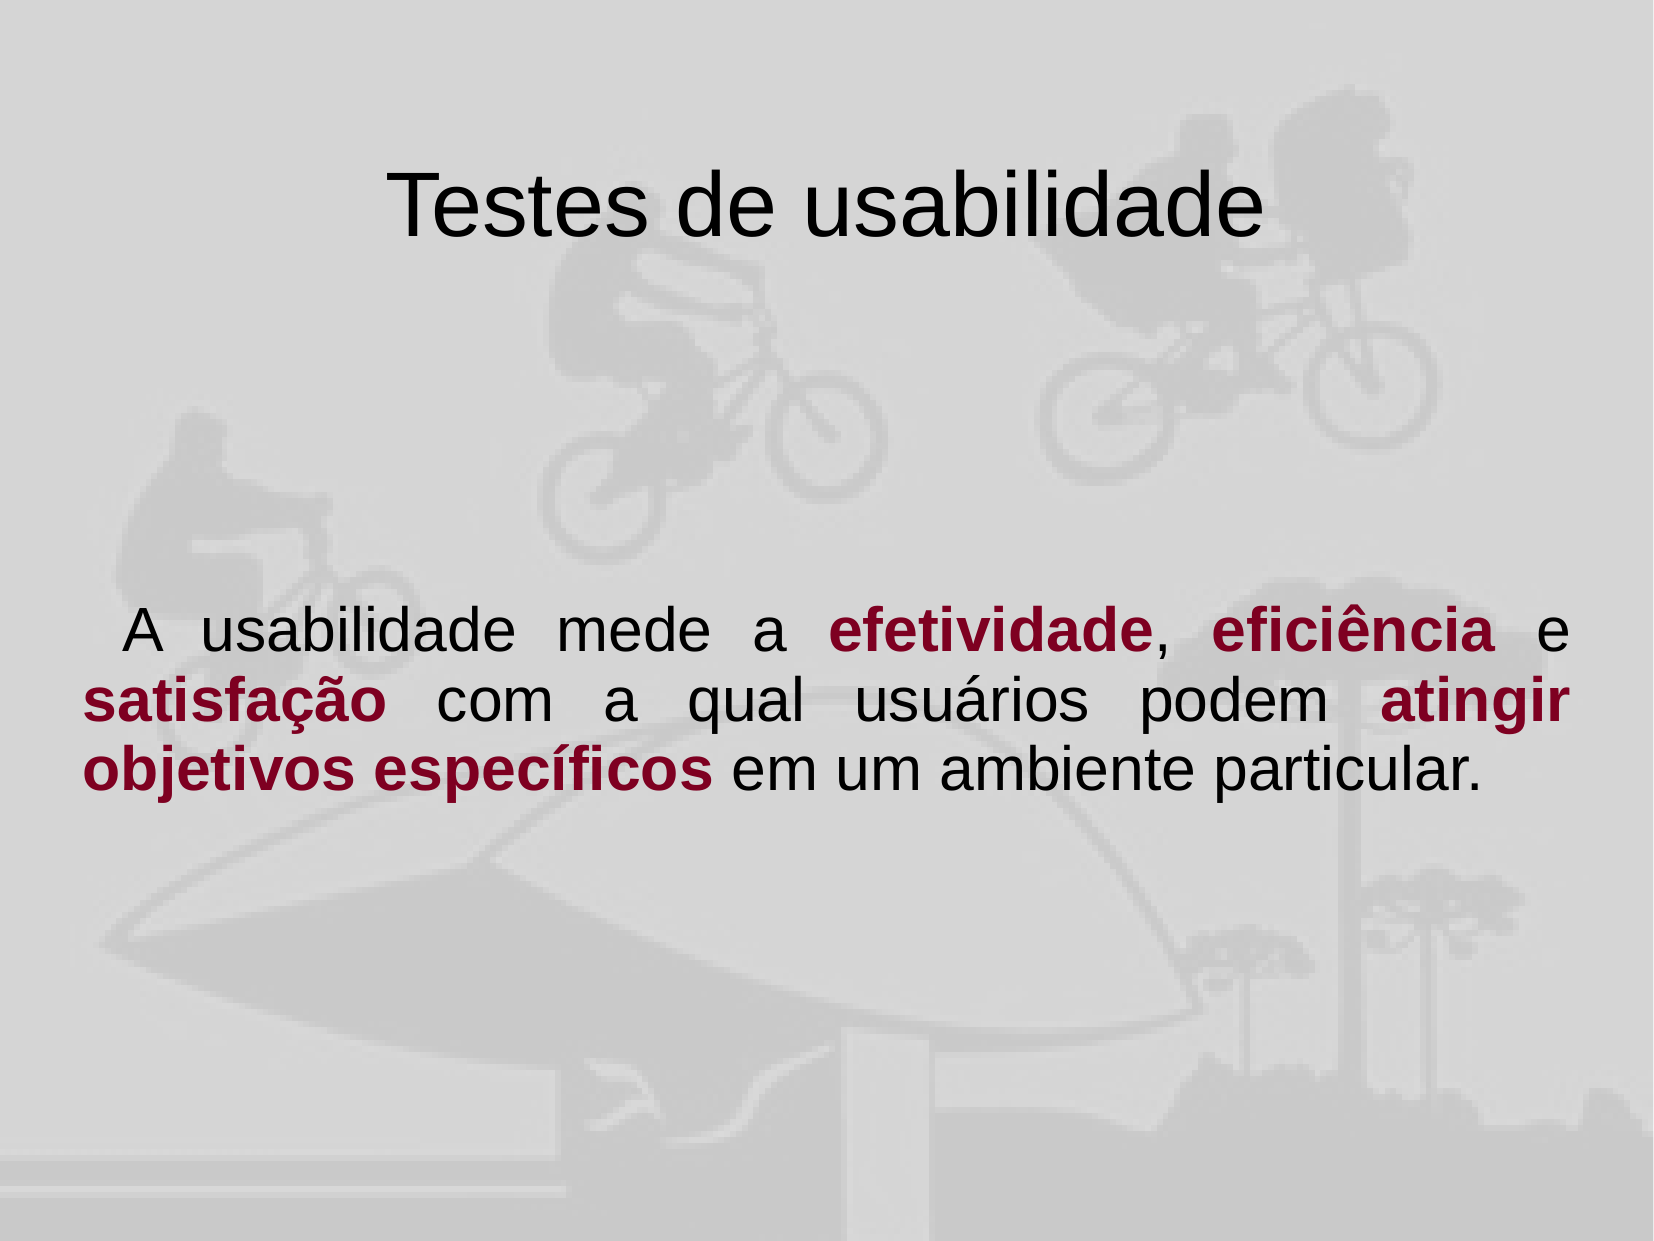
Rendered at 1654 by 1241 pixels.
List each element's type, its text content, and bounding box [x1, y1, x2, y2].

title Testes de usabilidade [82, 50, 1571, 256]
picture [0, 0, 1654, 1241]
subtitle A usabilidade mede a efetividade, eficiência e satisfação com a qual usuários podem atingir objetivos específicos em um ambiente particular. [82, 297, 1571, 1102]
